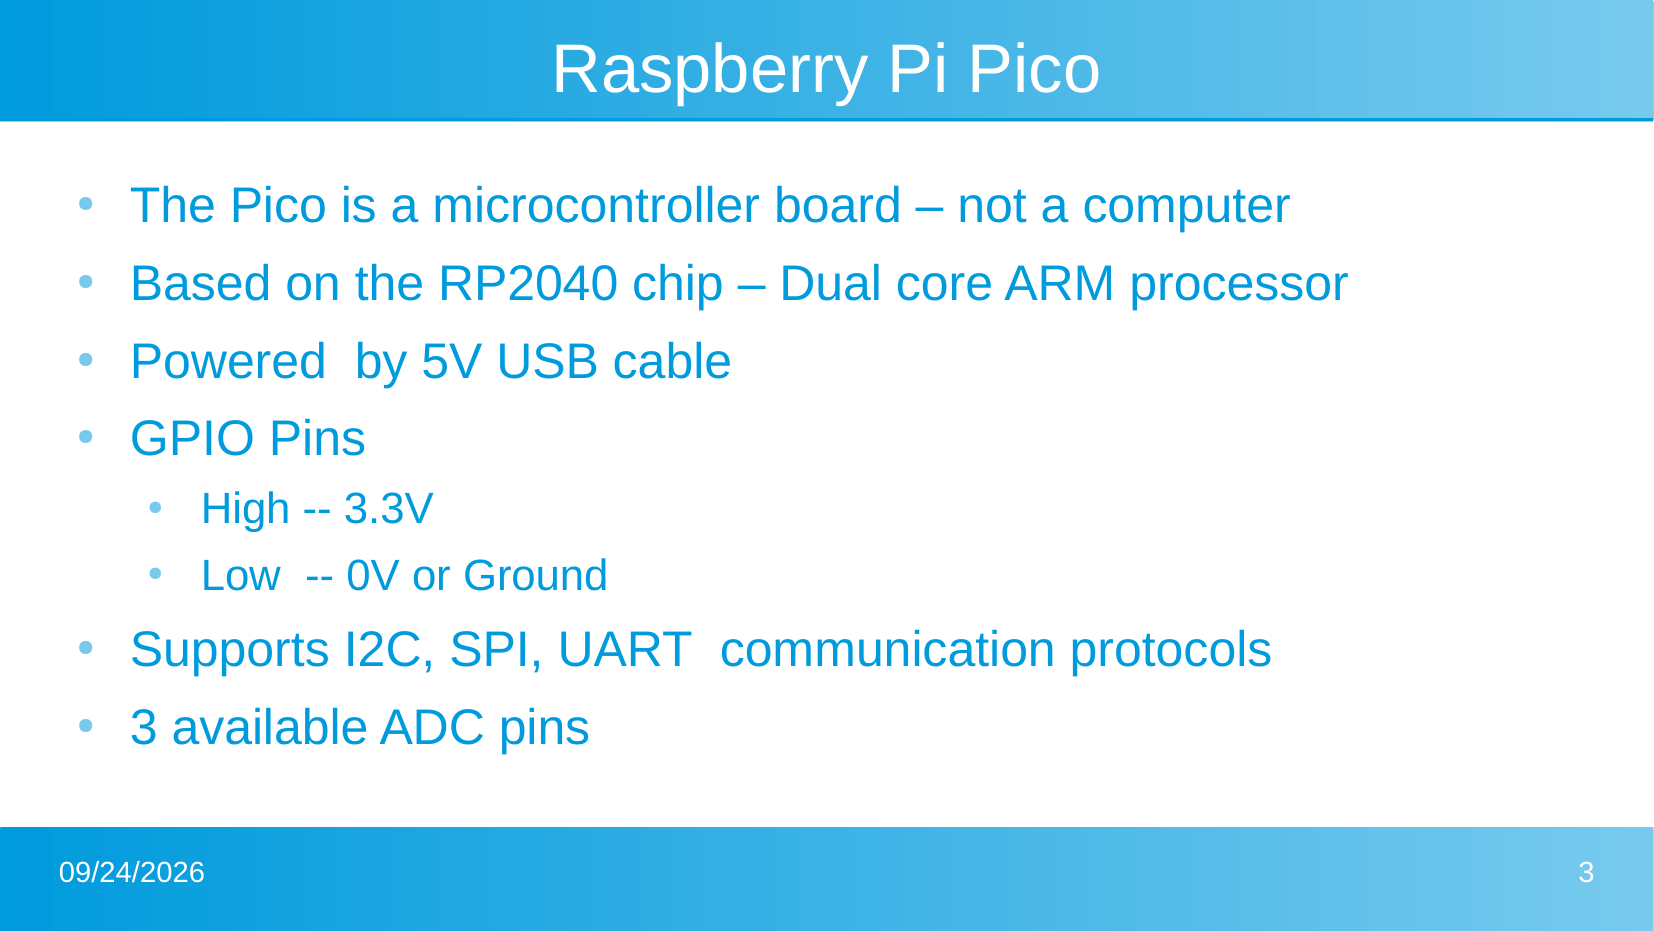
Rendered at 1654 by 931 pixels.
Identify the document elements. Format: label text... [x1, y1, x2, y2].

list The Pico is a microcontroller board – not a computer Based on the RP2040 chip – Dual core ARM processor Powered by 5V USB cable GPIO Pins High -- 3.3V Low -- 0V or Ground Supports I2C, SPI, UART communication protocols 3 available ADC pins [59, 177, 1595, 768]
title Raspberry Pi Pico [59, 29, 1595, 108]
